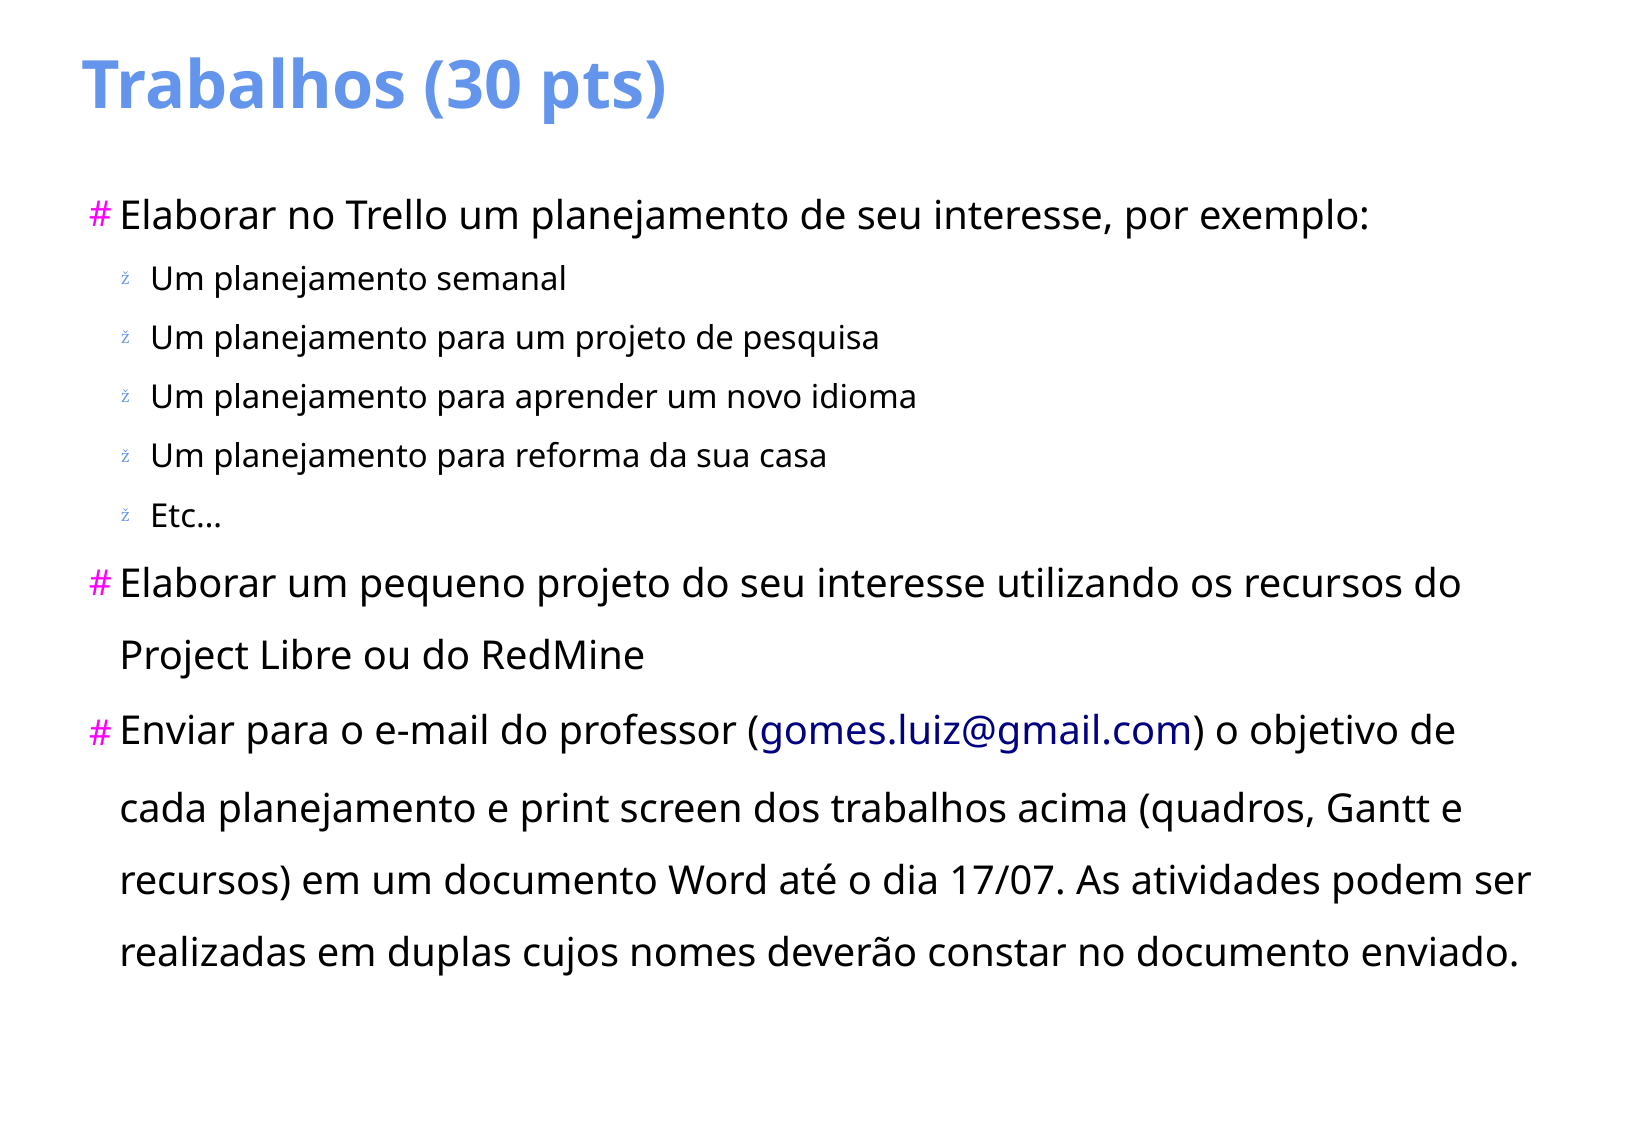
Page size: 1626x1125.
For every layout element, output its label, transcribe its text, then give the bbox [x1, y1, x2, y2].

list Elaborar no Trello um planejamento de seu interesse, por exemplo: Um planejamento semanal Um planejamento para um projeto de pesquisa Um planejamento para aprender um novo idioma Um planejamento para reforma da sua casa Etc… Elaborar um pequeno projeto do seu interesse utilizando os recursos do Project Libre ou do RedMine Enviar para o e-mail do professor (gomes.luiz@gmail.com) o objetivo de cada planejamento e print screen dos trabalhos acima (quadros, Gantt e recursos) em um documento Word até o dia 17/07. As atividades podem ser realizadas em duplas cujos nomes deverão constar no documento enviado. [81, 165, 1544, 1016]
title Trabalhos (30 pts) [81, 41, 1544, 122]
